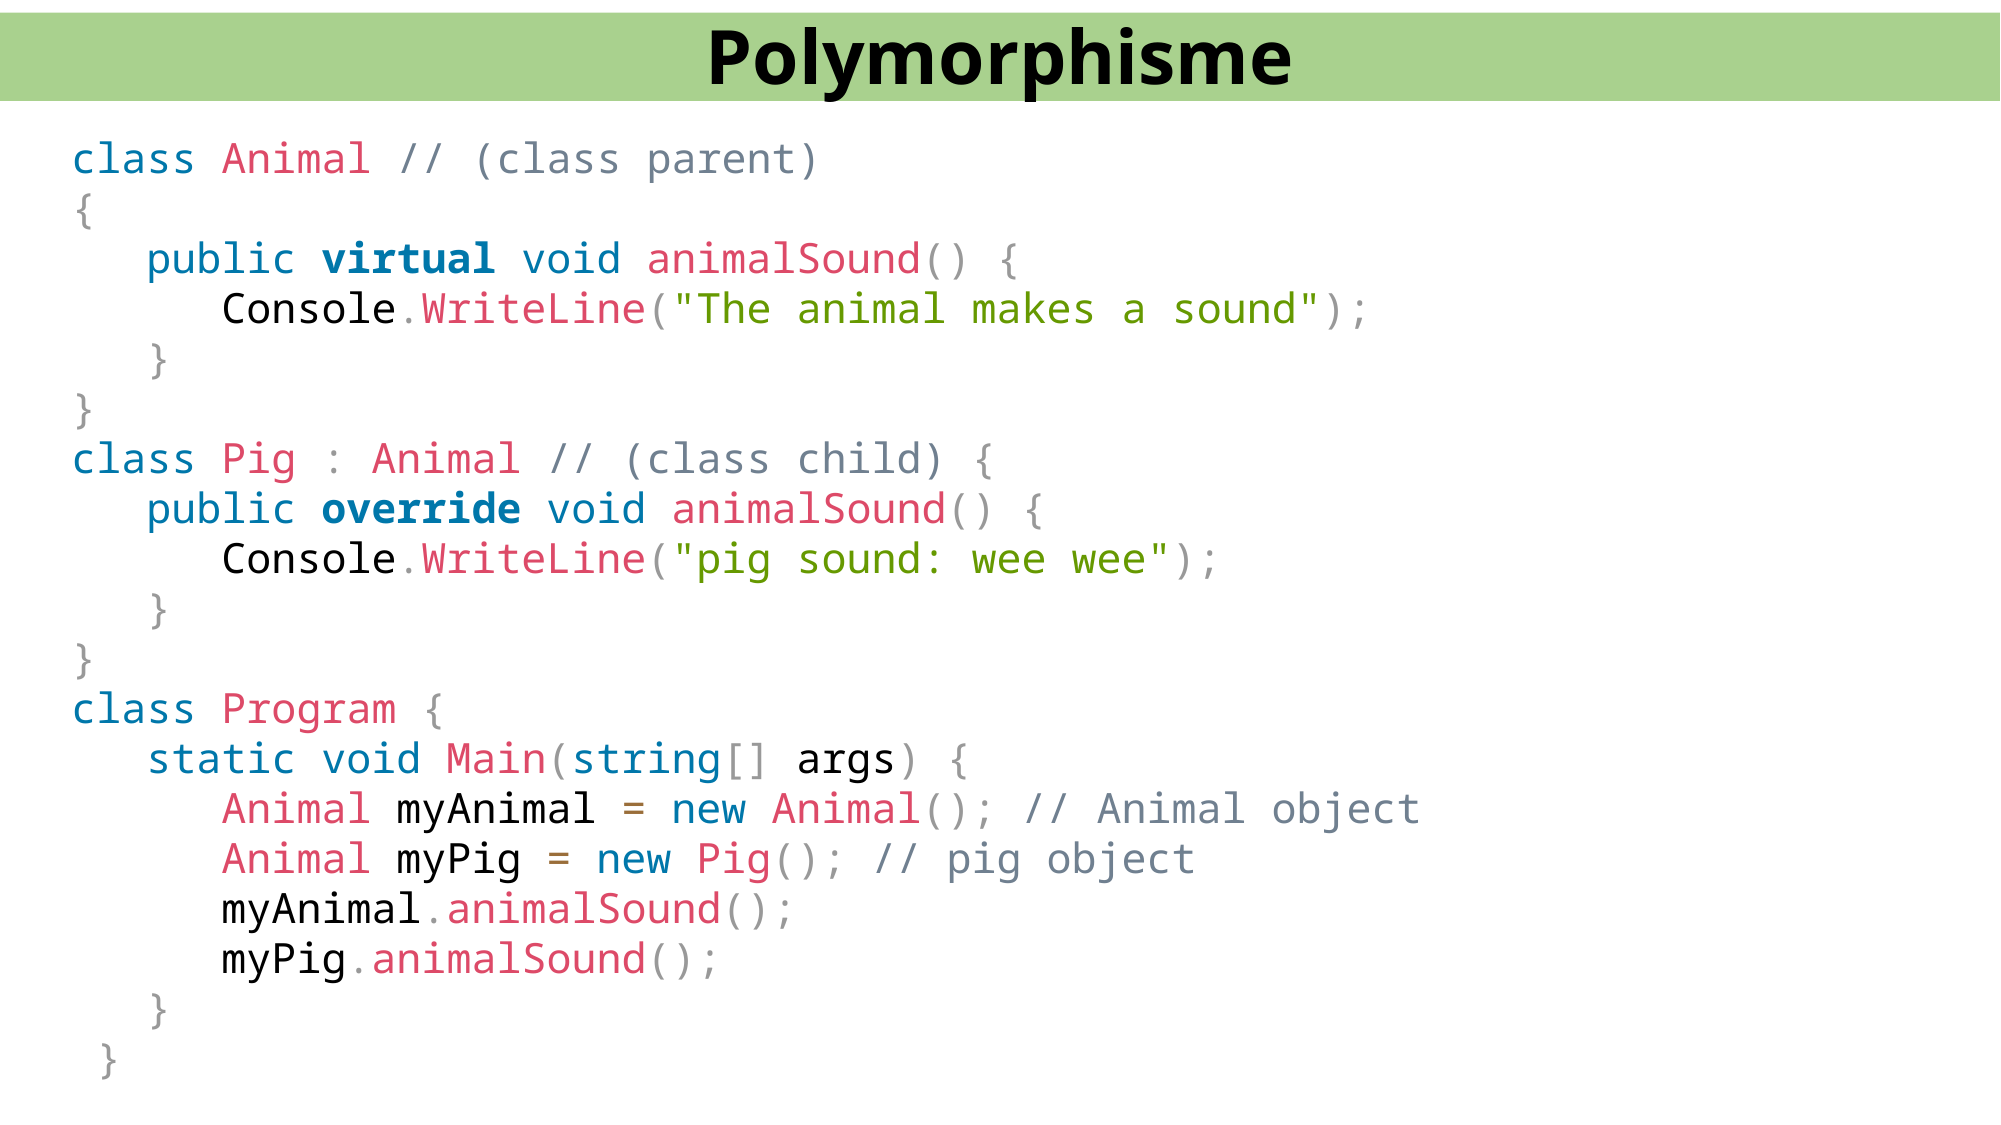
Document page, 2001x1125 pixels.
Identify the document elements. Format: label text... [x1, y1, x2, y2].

title Polymorphisme [0, 12, 2000, 101]
text_box class Animal // (class parent) { public virtual void animalSound() { Console.WriteLine("The animal makes a sound"); } } class Pig : Animal // (class child) { public override void animalSound() { Console.WriteLine("pig sound: wee wee"); } } class Program { static void Main(string[] args) { Animal myAnimal = new Animal(); // Animal object Animal myPig = new Pig(); // pig object myAnimal.animalSound(); myPig.animalSound(); } } [71, 105, 1920, 1108]
